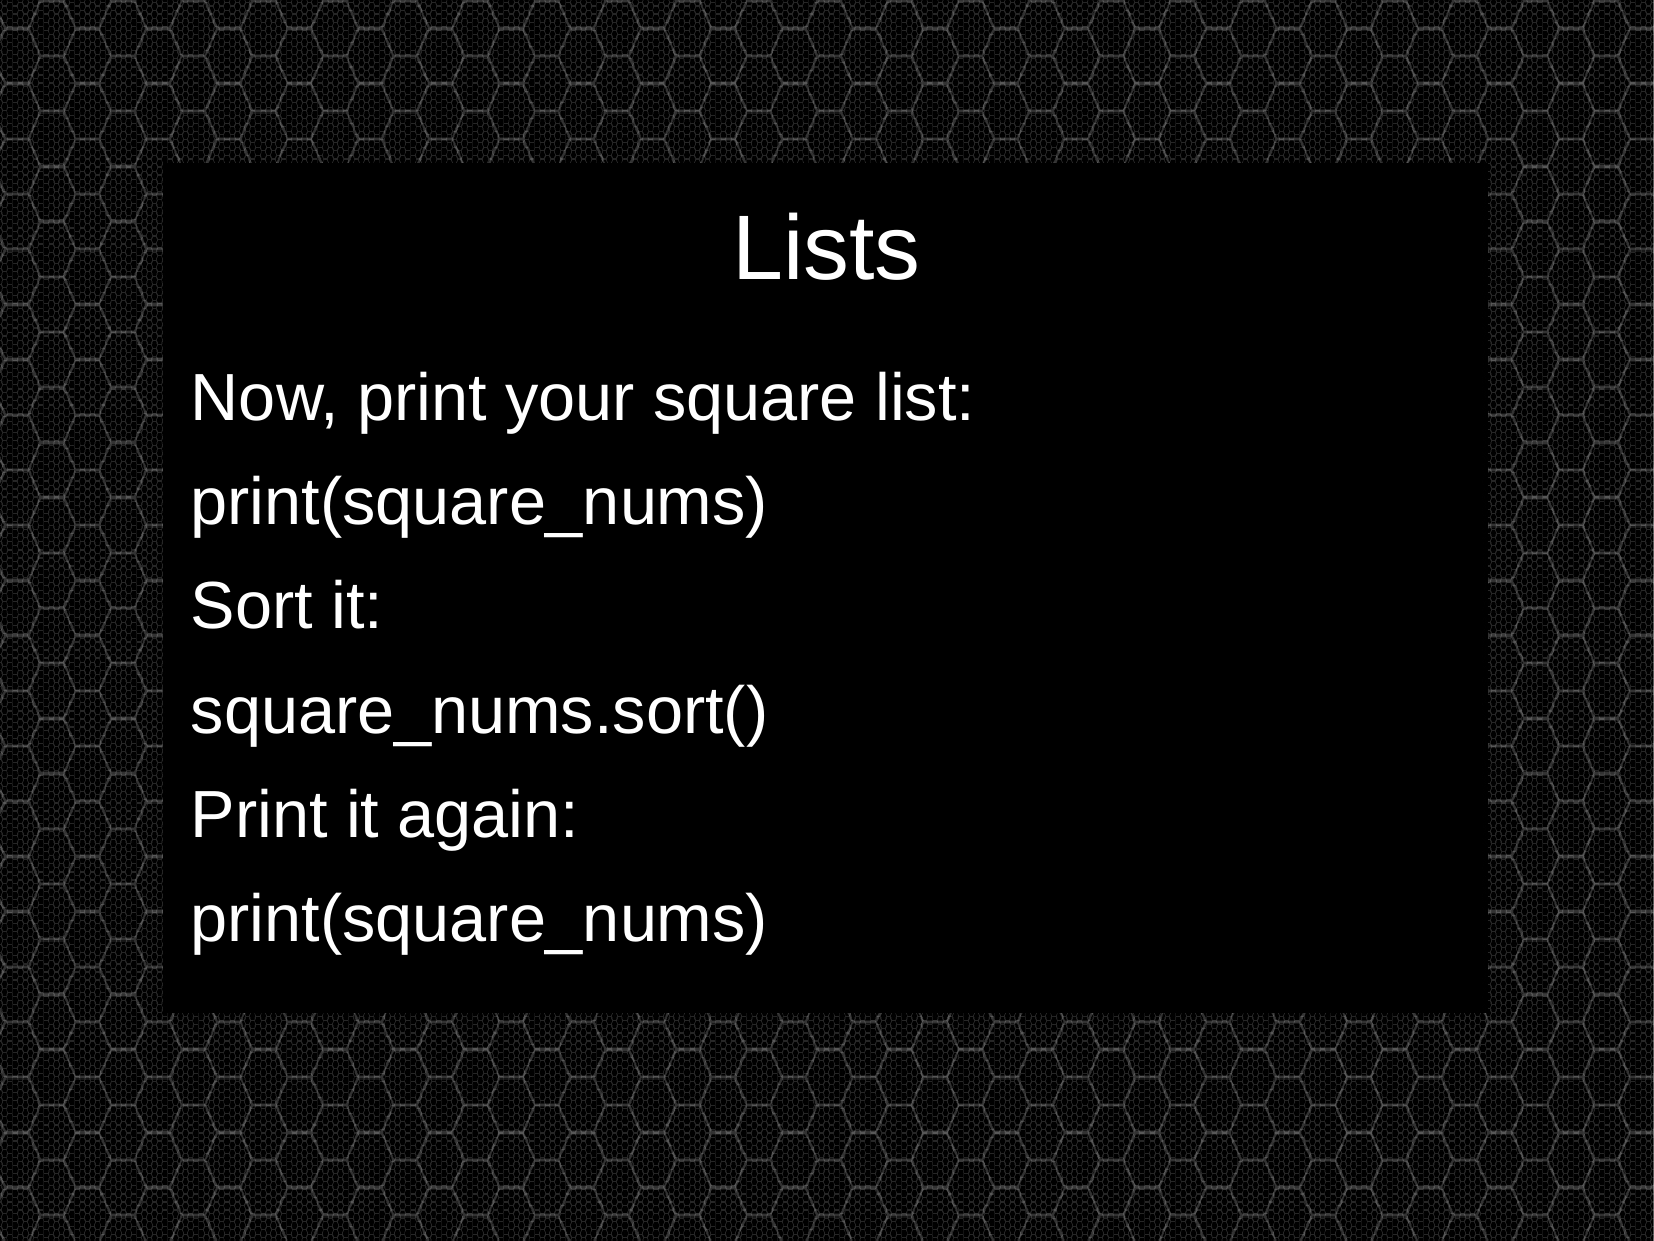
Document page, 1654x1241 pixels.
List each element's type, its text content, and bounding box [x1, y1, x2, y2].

list Now, print your square list: print(square_nums) Sort it: square_nums.sort() Print it again: print(square_nums) [120, 360, 1501, 1010]
title Lists [82, 165, 1571, 331]
picture [0, 0, 1654, 1241]
